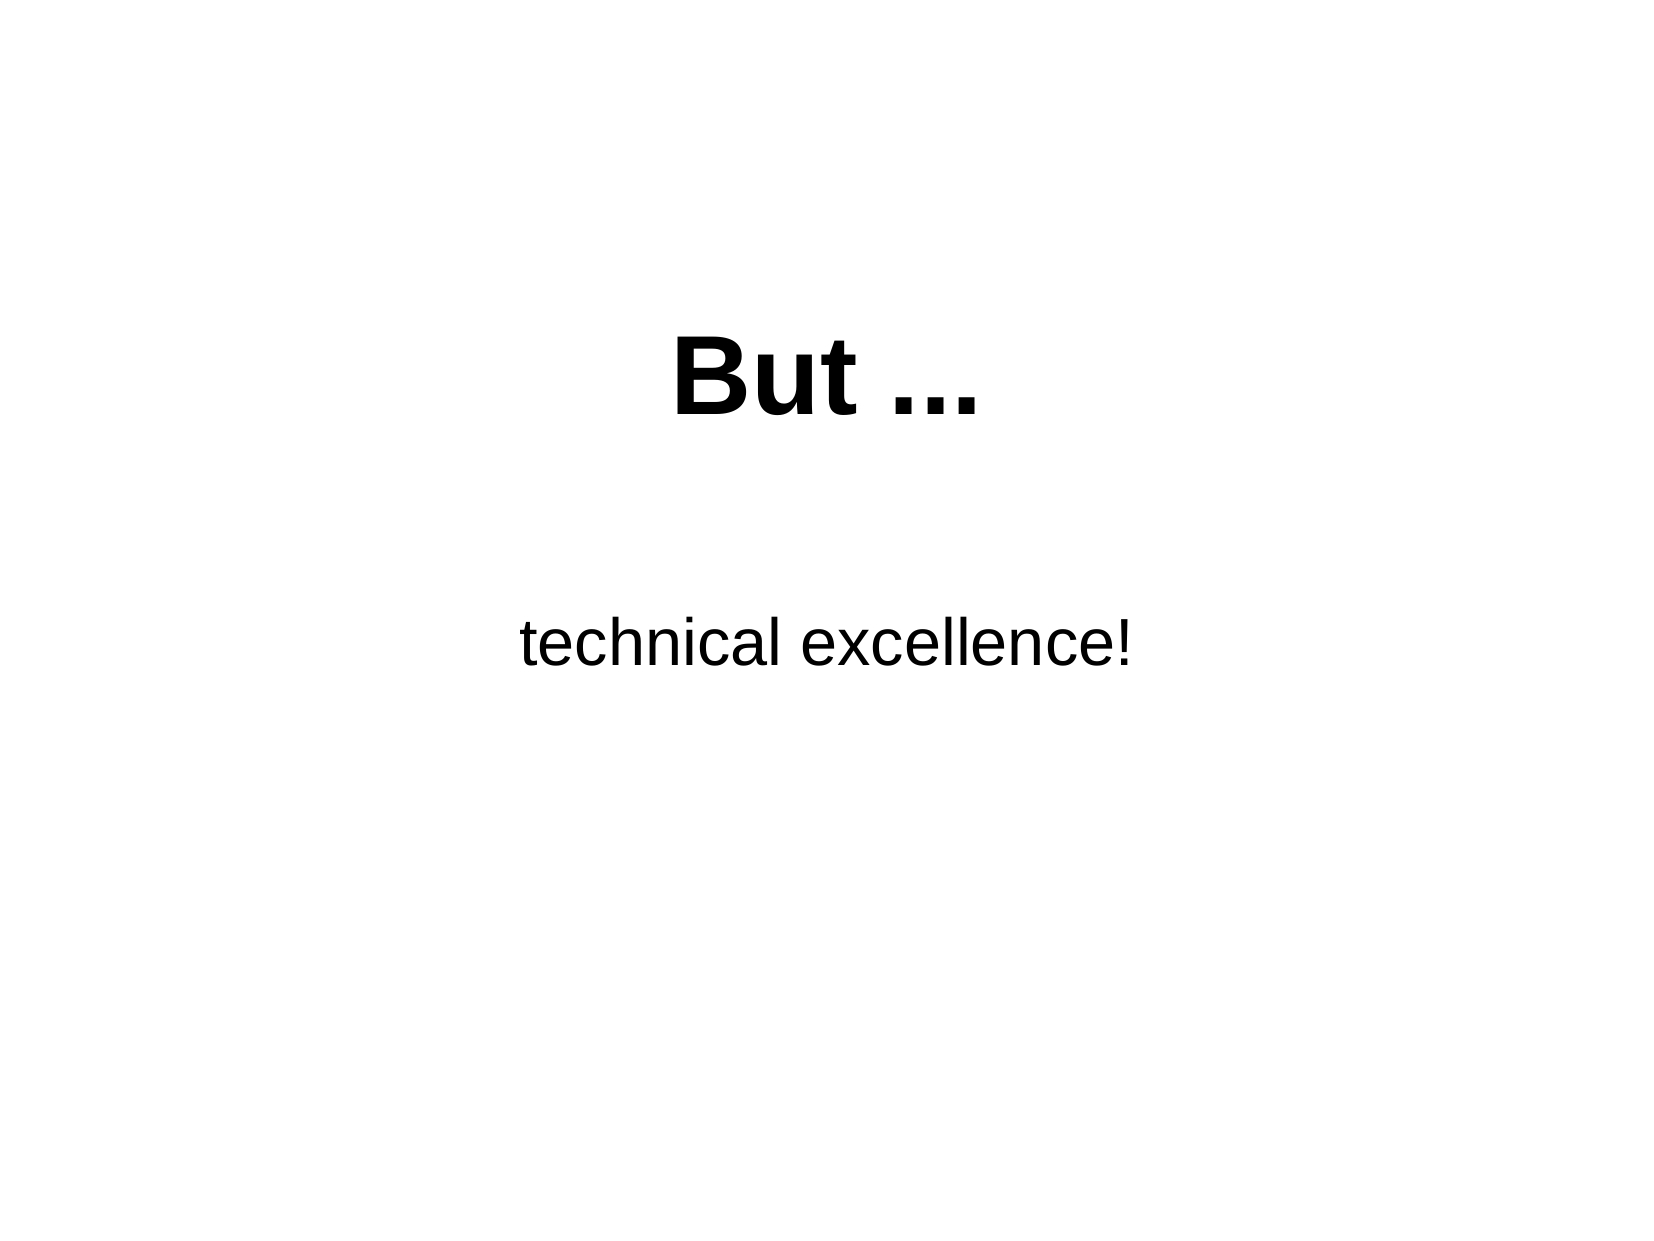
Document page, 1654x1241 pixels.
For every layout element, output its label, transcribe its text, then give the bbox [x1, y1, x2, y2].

title But ... [82, 271, 1571, 479]
subtitle technical excellence! [82, 516, 1571, 768]
